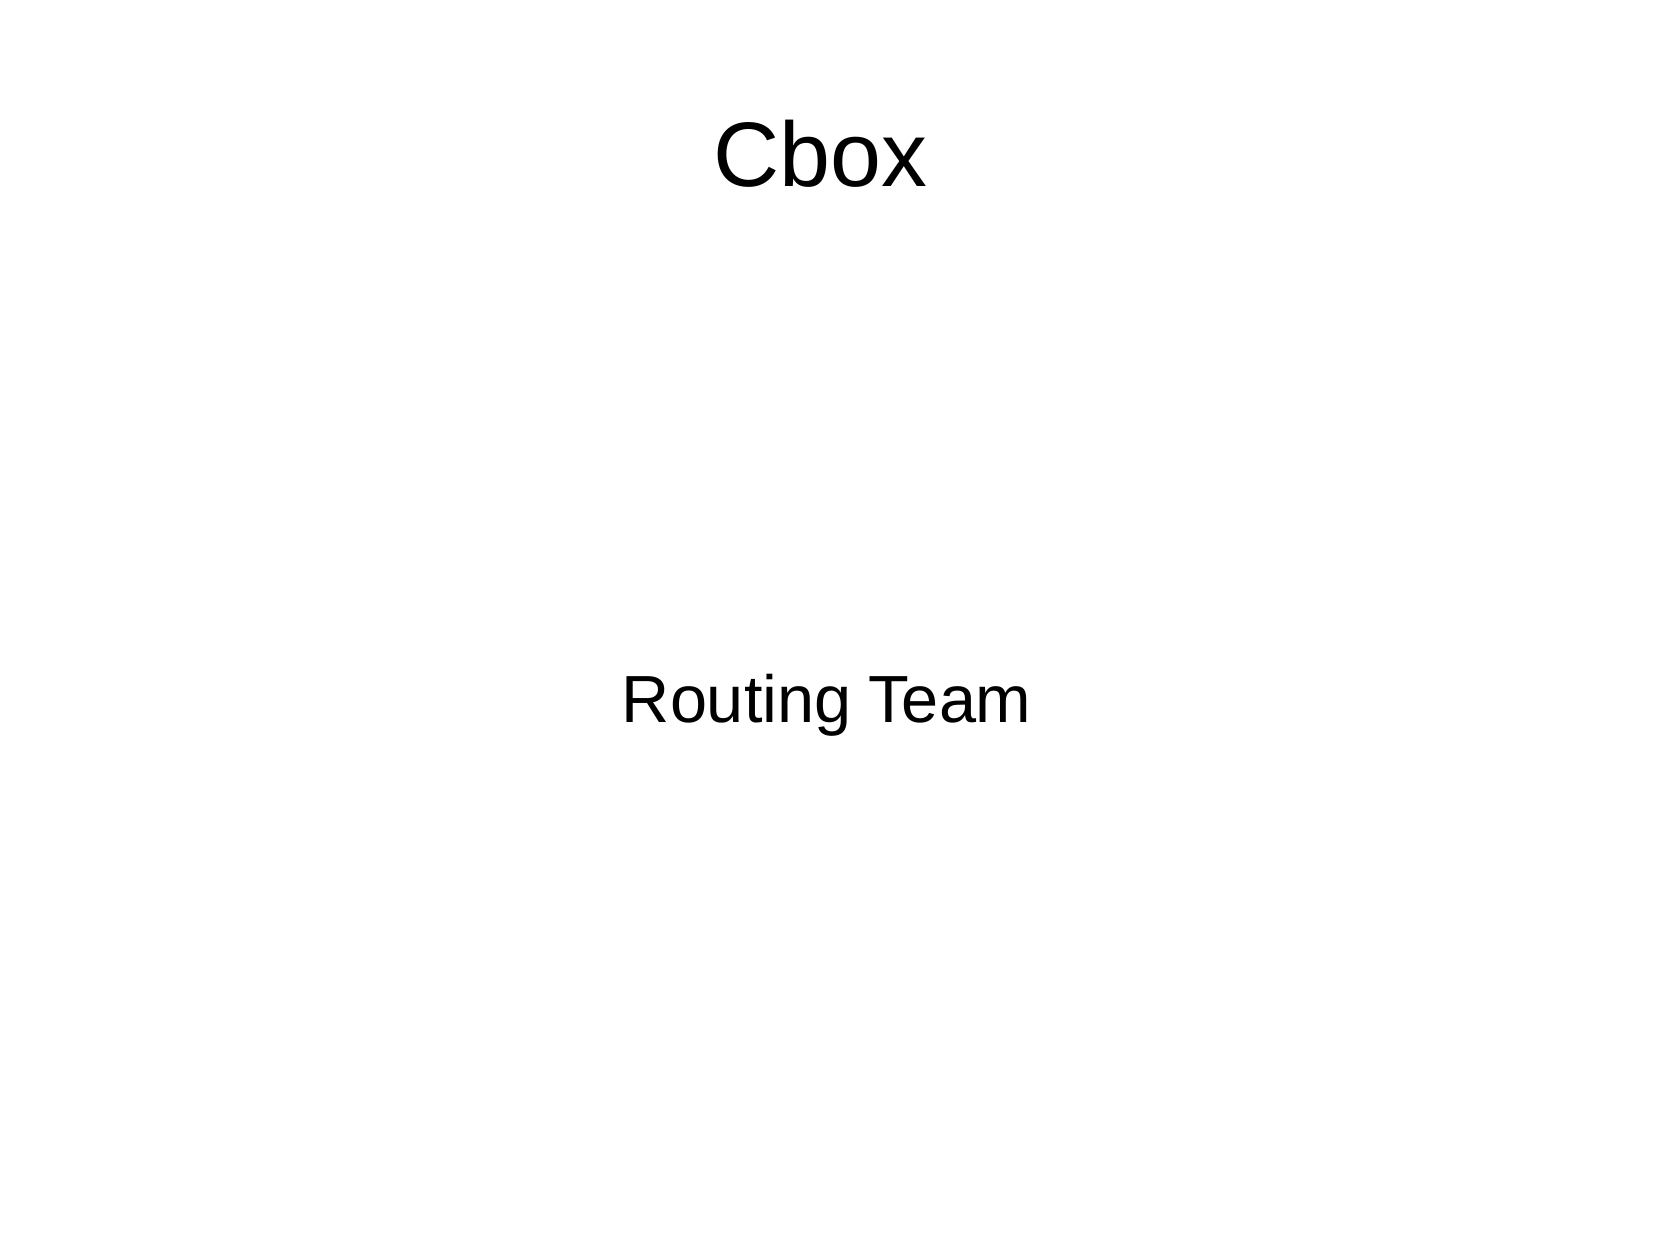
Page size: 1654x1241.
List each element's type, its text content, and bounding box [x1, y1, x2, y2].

subtitle Routing Team [82, 290, 1571, 1109]
title Cbox [76, 59, 1565, 252]
